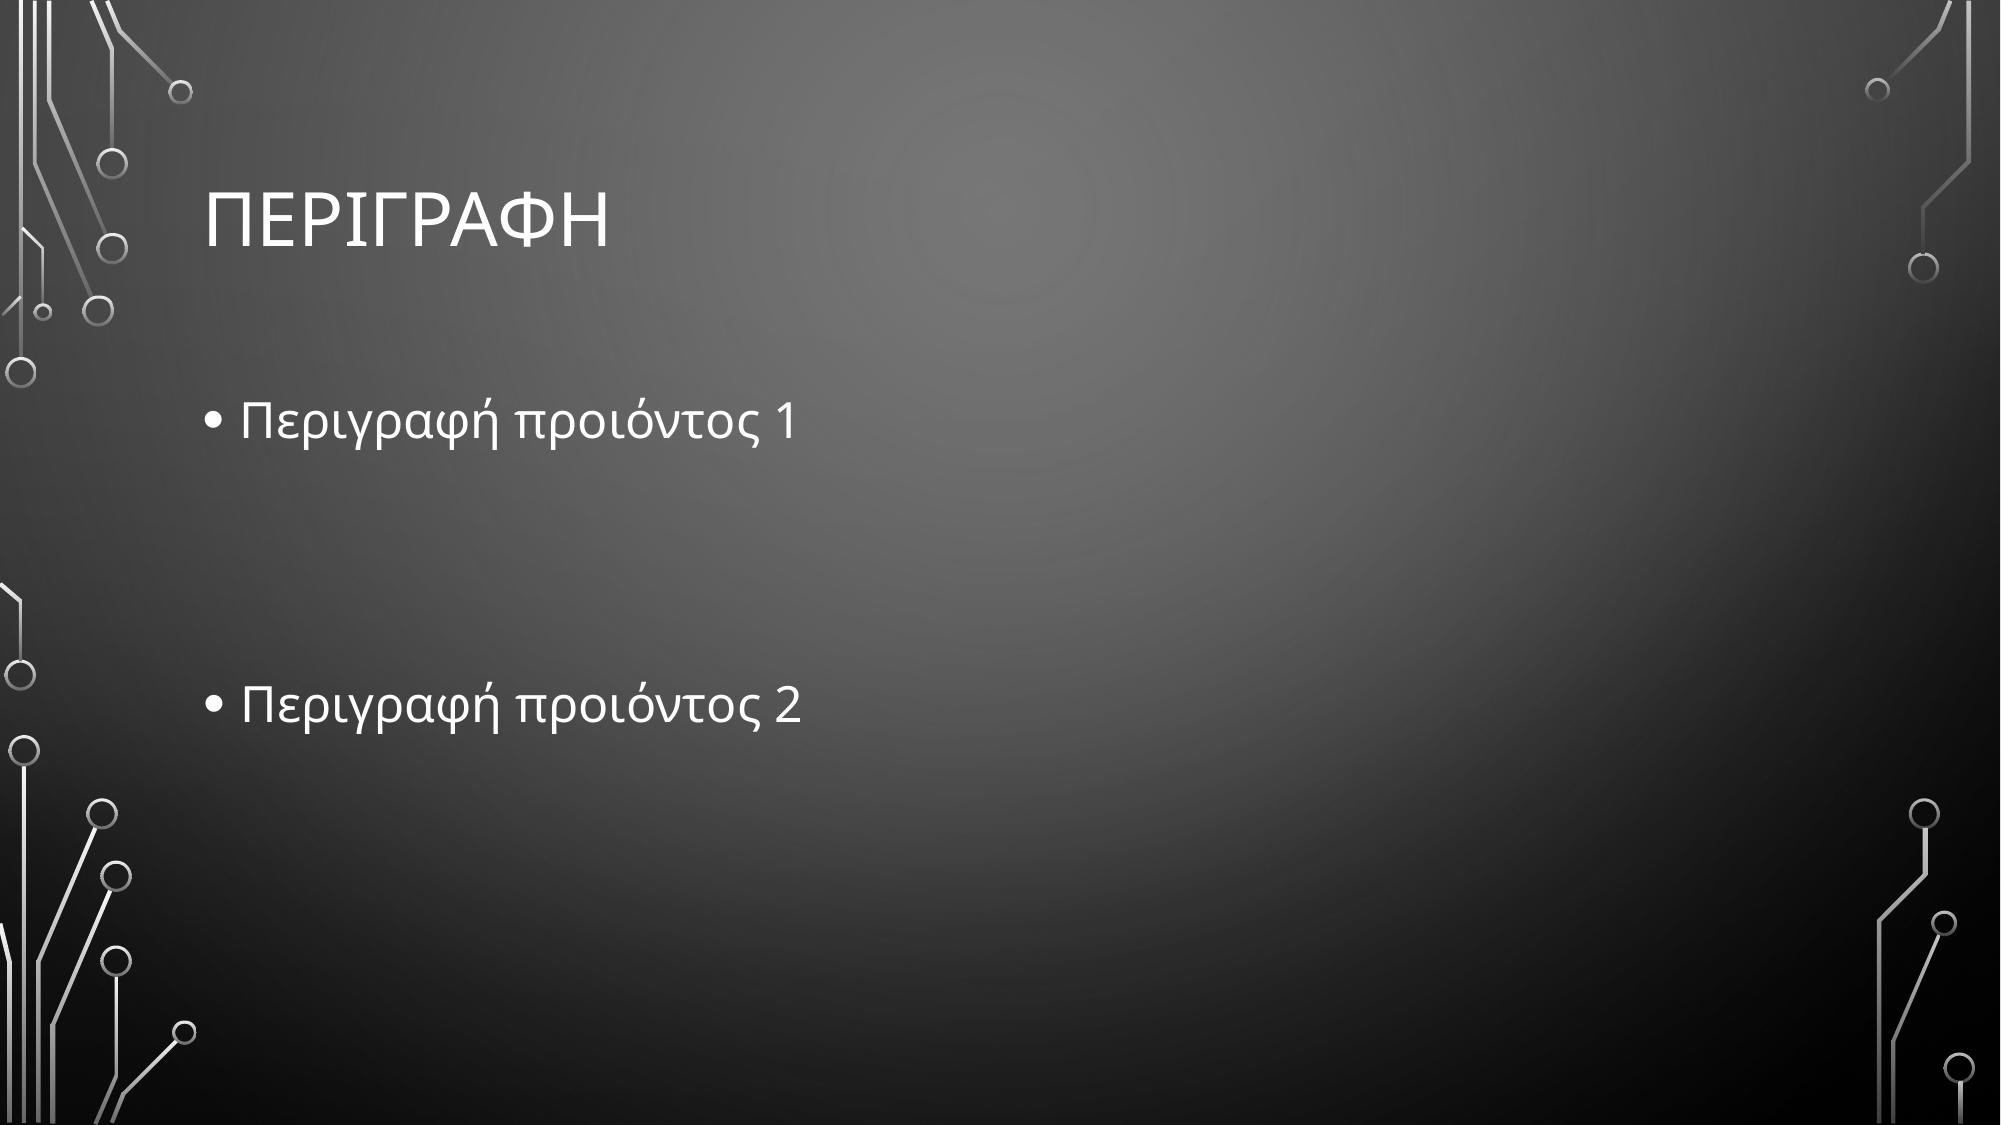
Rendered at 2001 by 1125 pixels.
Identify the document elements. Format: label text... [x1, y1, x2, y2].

title Περιγραφη [187, 101, 1813, 344]
list Περιγραφή προιόντος 1 [187, 369, 988, 664]
text_box Περιγραφή προιόντος 2 [188, 652, 989, 948]
